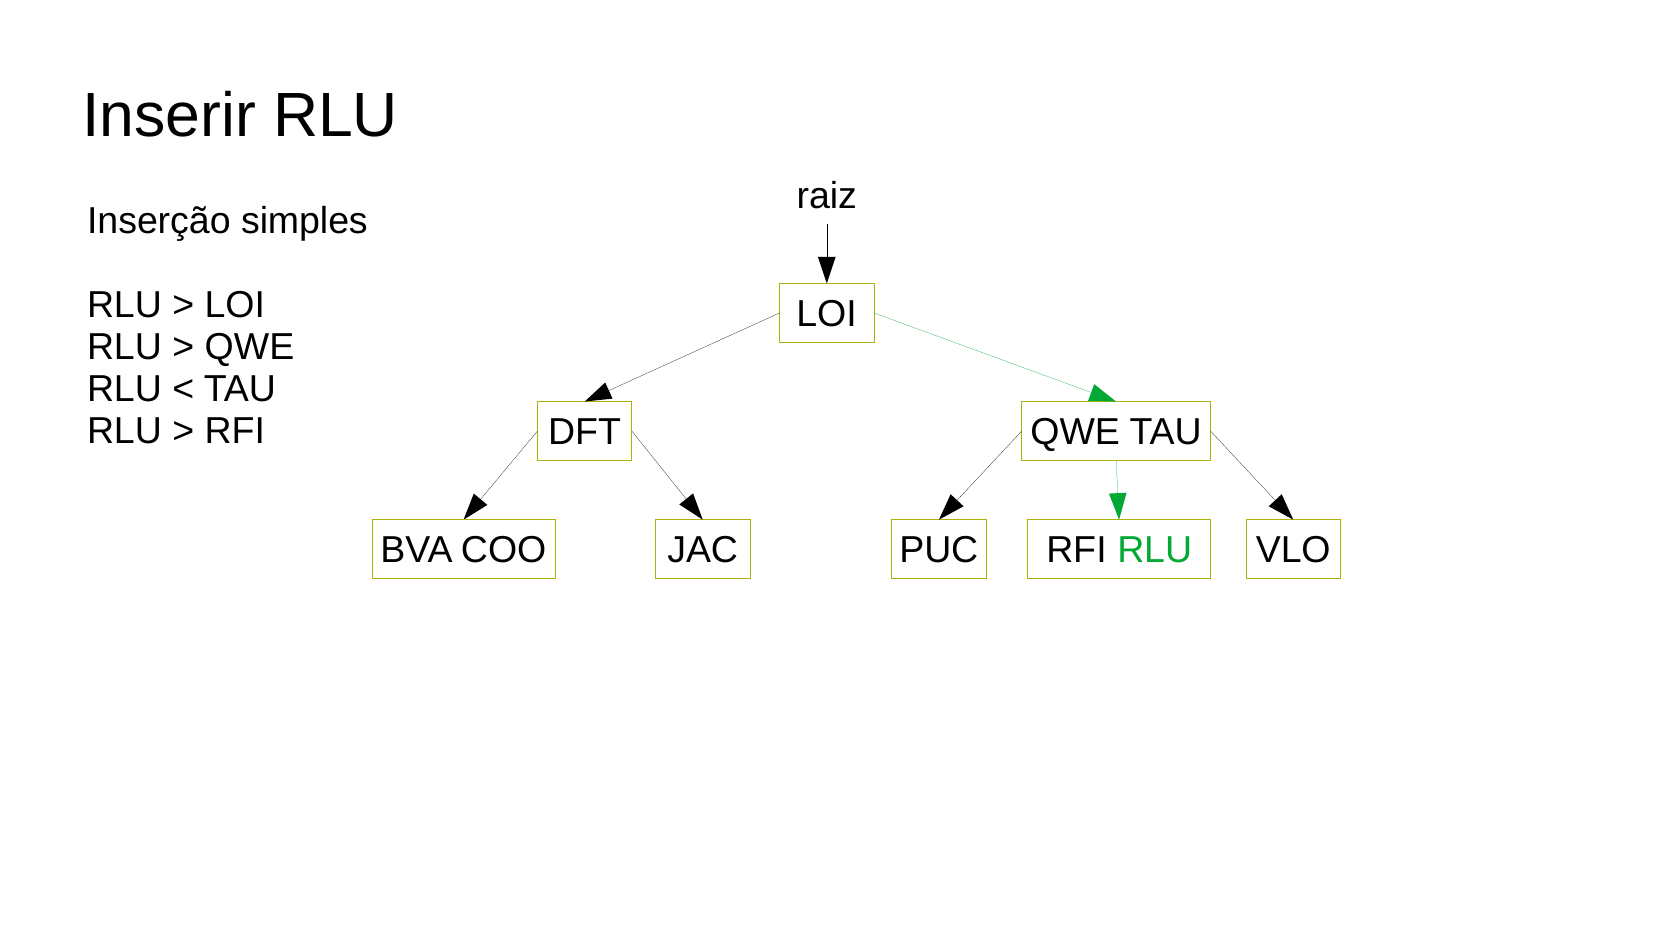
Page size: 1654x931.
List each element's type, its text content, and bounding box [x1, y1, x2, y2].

text_box LOI [779, 283, 875, 343]
text_box DFT [537, 401, 632, 461]
text_box PUC [891, 519, 987, 579]
text_box raiz [781, 167, 872, 225]
text_box Inserção simples RLU > LOI RLU > QWE RLU < TAU RLU > RFI [72, 192, 383, 460]
text_box BVA COO [372, 519, 556, 579]
text_box QWE TAU [1021, 401, 1211, 461]
text_box VLO [1246, 519, 1341, 579]
title Inserir RLU [82, 37, 1571, 193]
text_box RFI RLU [1027, 519, 1211, 579]
text_box JAC [655, 519, 751, 579]
